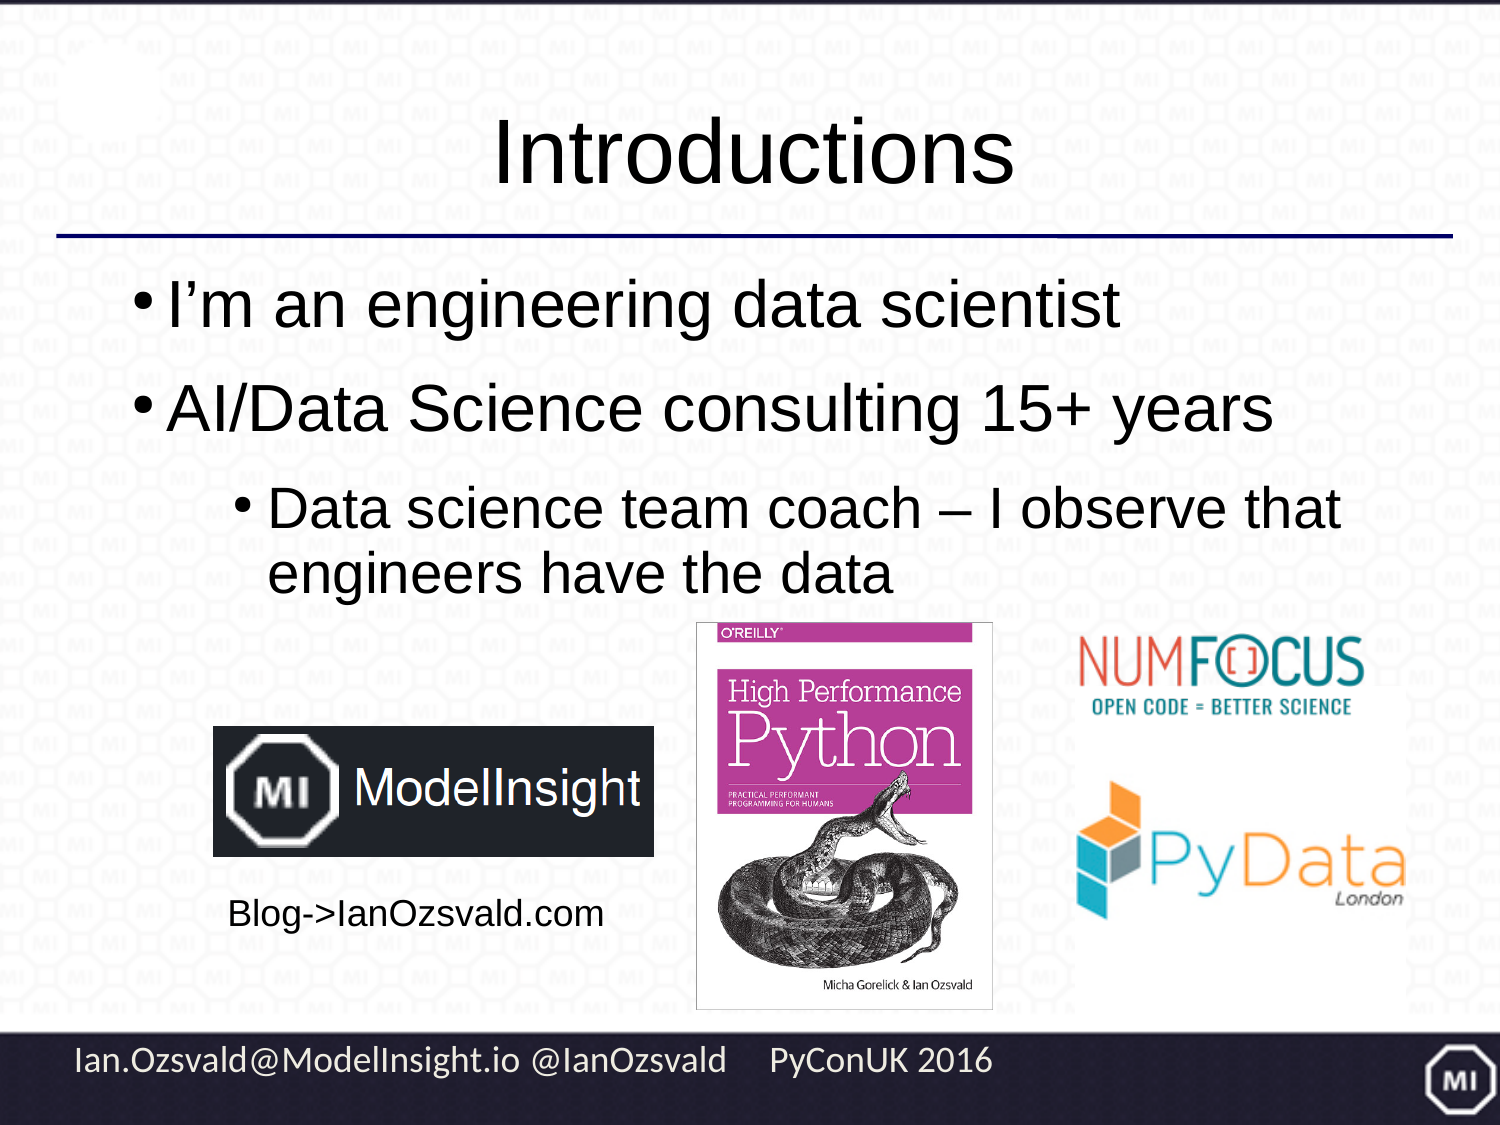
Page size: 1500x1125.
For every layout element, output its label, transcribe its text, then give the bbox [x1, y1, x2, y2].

picture [0, 0, 1500, 1125]
title Introductions [56, 59, 1453, 247]
list I’m an engineering data scientist AI/Data Science consulting 15+ years Data science team coach – I observe that engineers have the data [75, 263, 1395, 916]
text_box Blog->IanOzsvald.com [212, 885, 638, 946]
